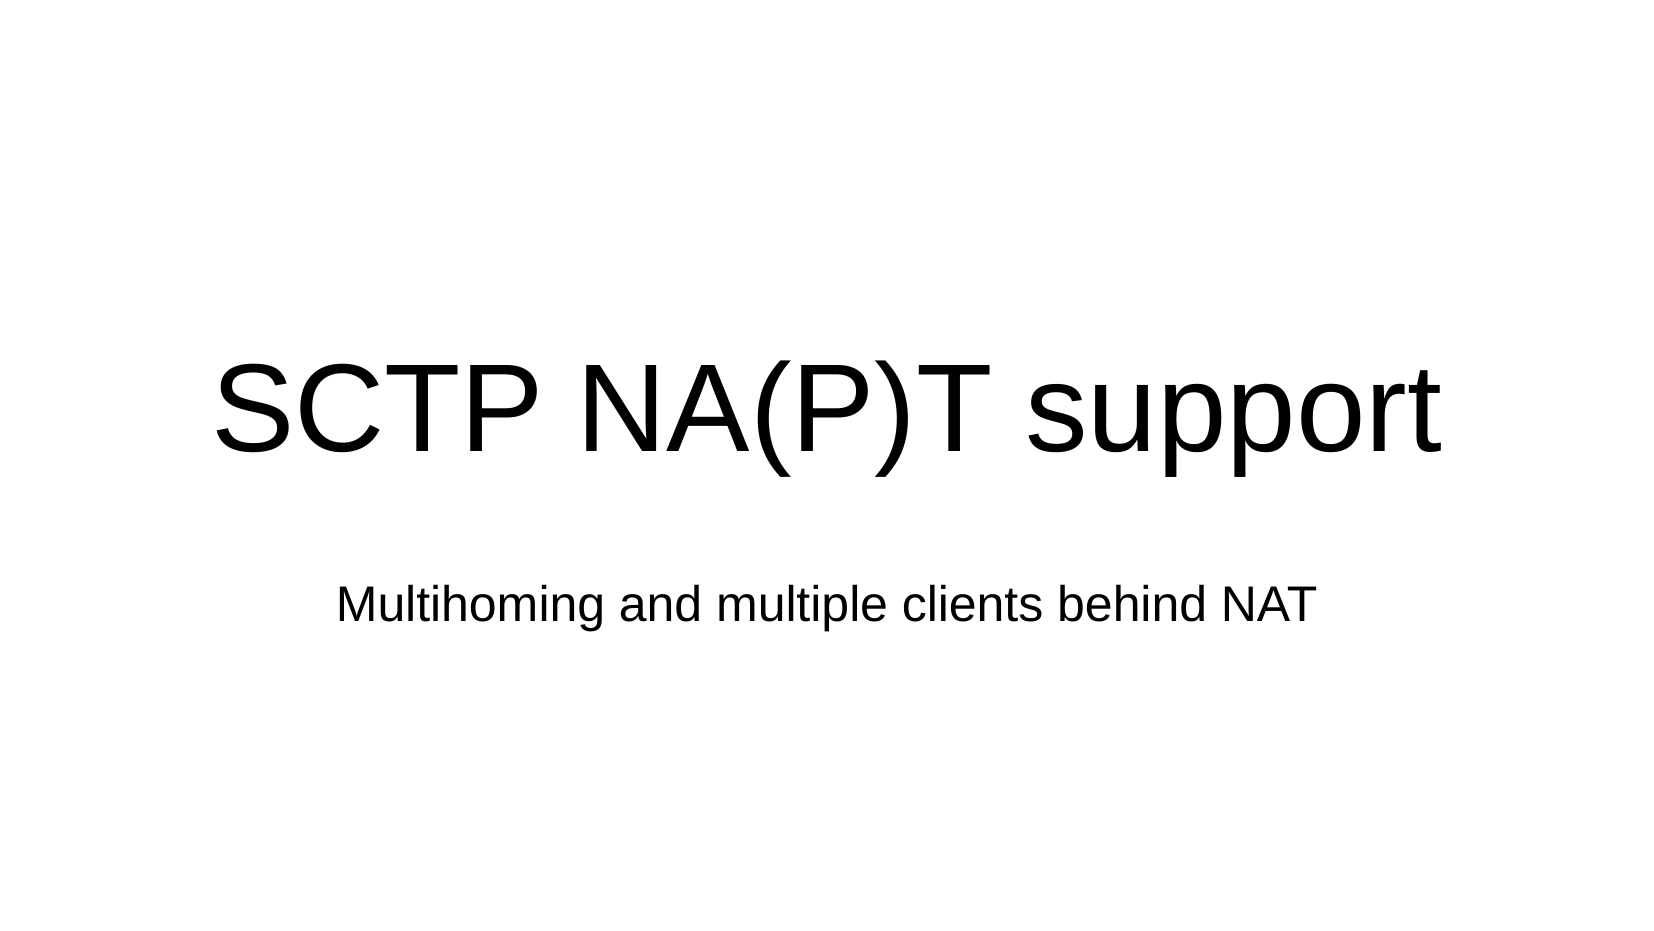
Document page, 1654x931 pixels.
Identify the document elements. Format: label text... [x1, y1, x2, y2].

subtitle Multihoming and multiple clients behind NAT [206, 488, 1447, 714]
title SCTP NA(P)T support [206, 152, 1447, 477]
